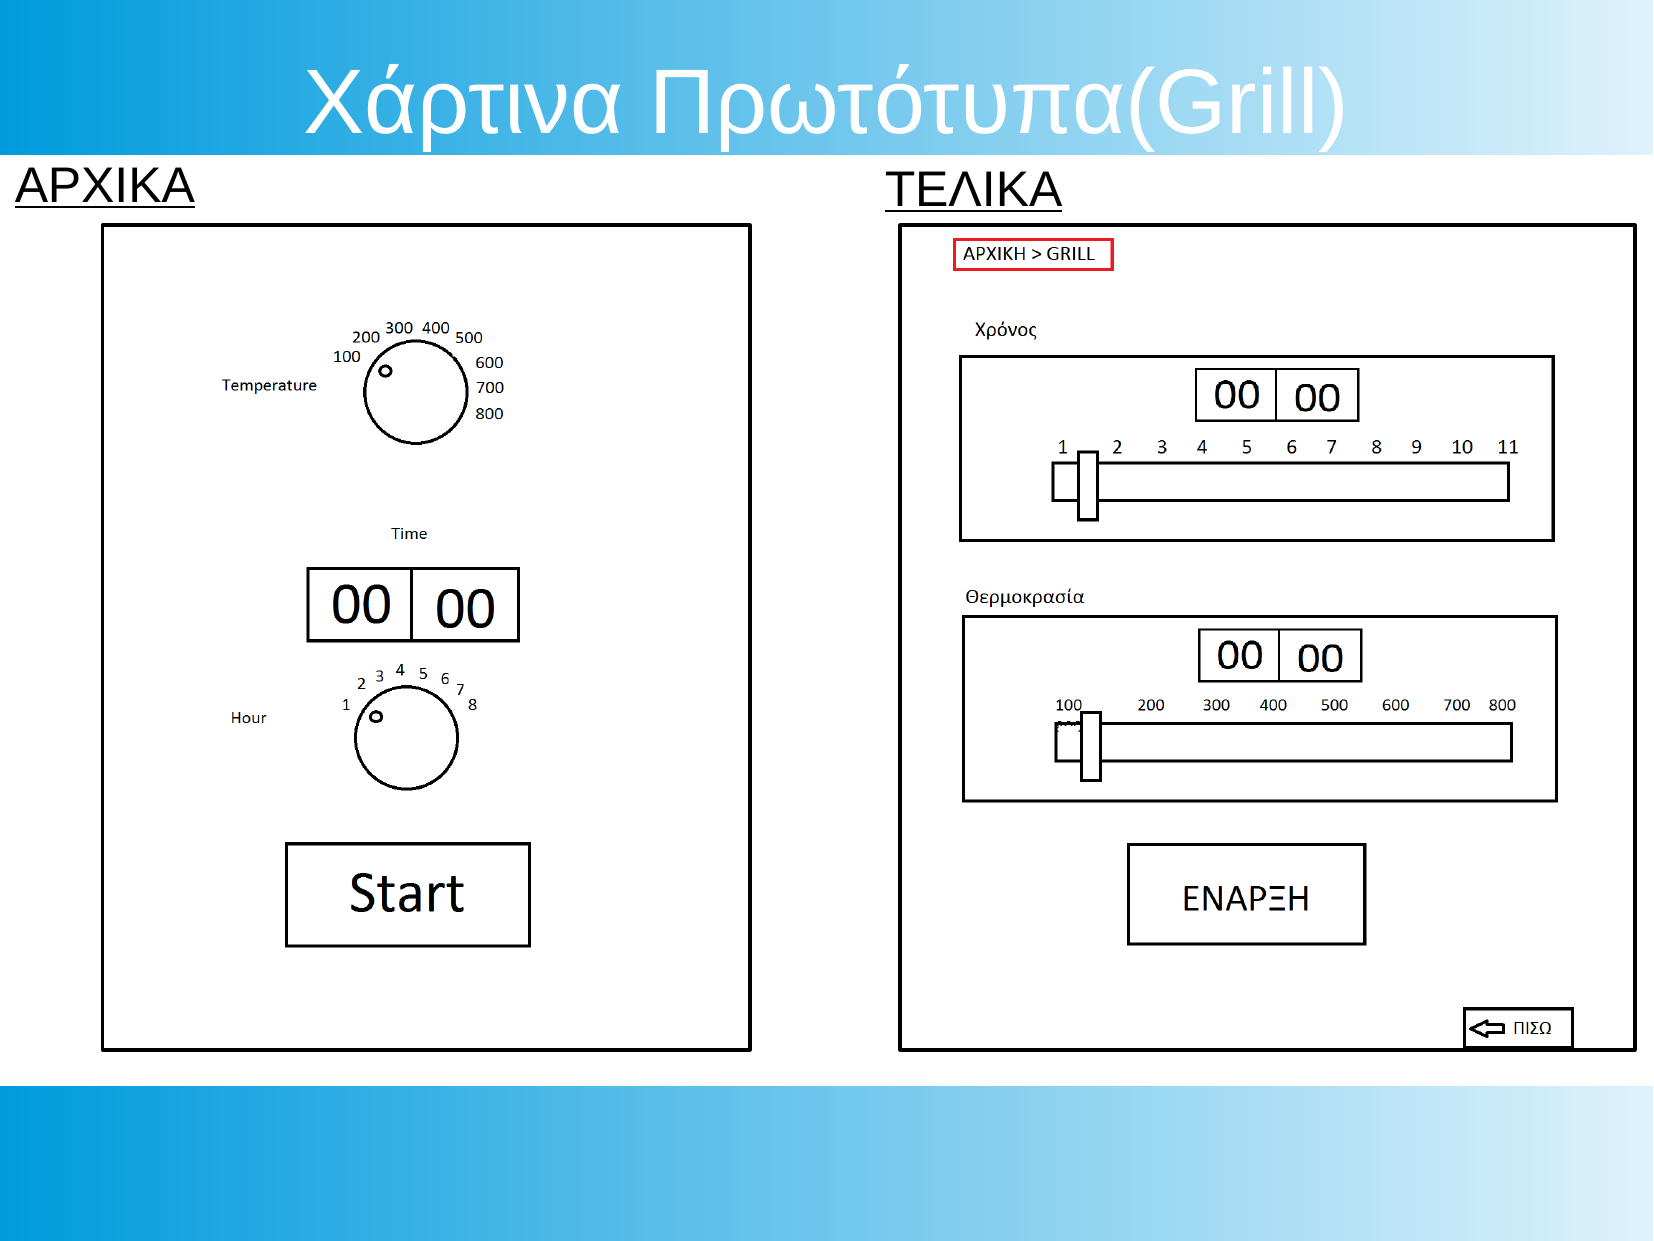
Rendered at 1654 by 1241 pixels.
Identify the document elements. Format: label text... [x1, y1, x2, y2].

title Χάρτινα Πρωτότυπα(Grill) [82, 49, 1571, 155]
picture [945, 232, 1575, 1048]
picture [105, 227, 748, 1048]
text_box ΑΡΧΙΚΑ [0, 150, 631, 221]
text_box ΤΕΛΙΚΑ [870, 154, 1501, 225]
picture [105, 224, 753, 1066]
